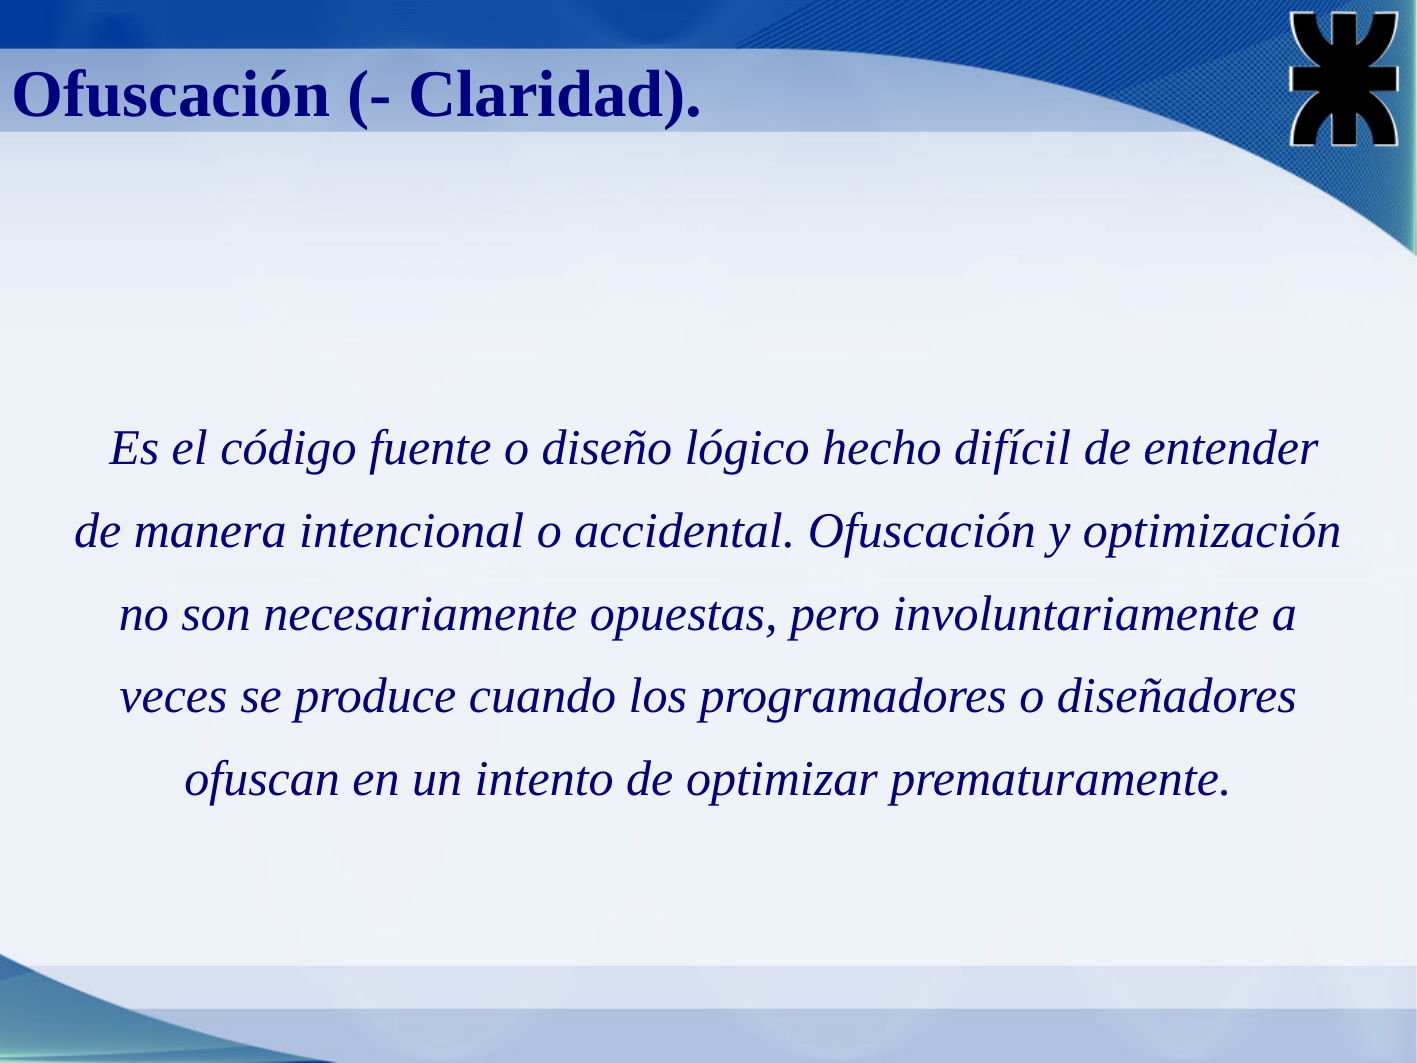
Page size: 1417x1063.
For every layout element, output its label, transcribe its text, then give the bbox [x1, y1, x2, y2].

picture [0, 0, 1417, 1063]
title Ofuscación (- Claridad). [11, 5, 857, 183]
subtitle Es el código fuente o diseño lógico hecho difícil de entender de manera intencional o accidental. Ofuscación y optimización no son necesariamente opuestas, pero involuntariamente a veces se produce cuando los programadores o diseñadores ofuscan en un intento de optimizar prematuramente. [70, 256, 1346, 943]
